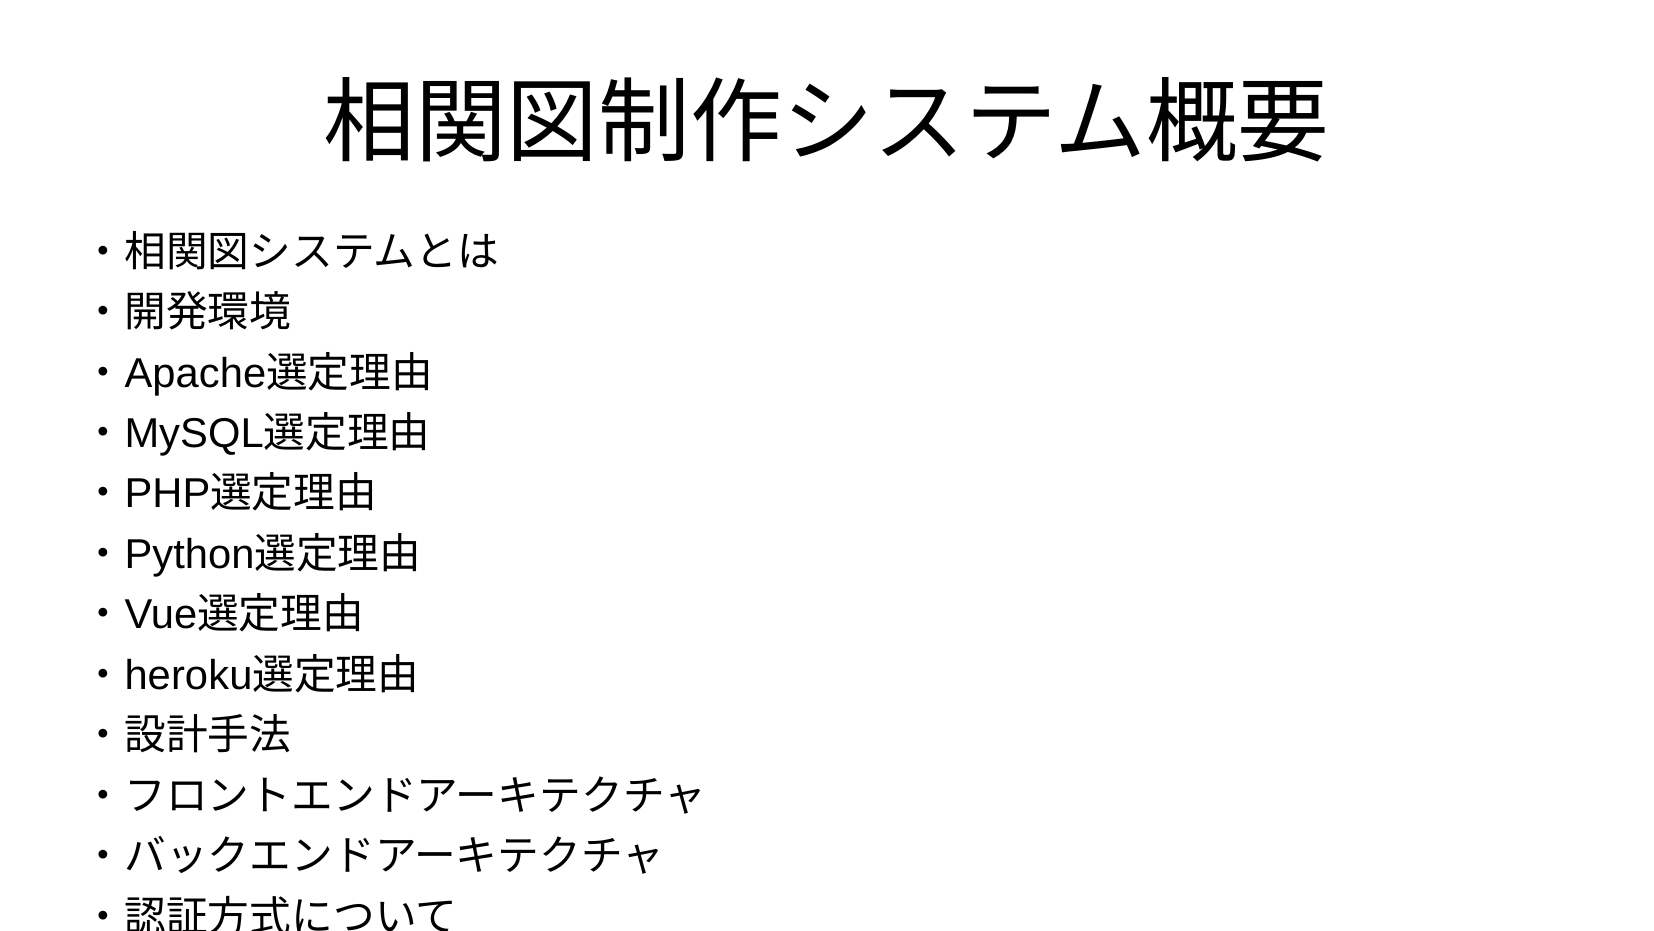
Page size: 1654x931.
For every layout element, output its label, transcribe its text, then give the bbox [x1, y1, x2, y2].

title 相関図制作システム概要 [82, 37, 1571, 193]
text_box ・相関図システムとは ・開発環境 ・Apache選定理由 ・MySQL選定理由 ・PHP選定理由 ・Python選定理由 ・Vue選定理由 ・heroku選定理由 ・設計手法 ・フロントエンドアーキテクチャ ・バックエンドアーキテクチャ ・認証方式について ・HTTPメソッドについて ・結果コードについて ・楽観排他について [82, 217, 1571, 931]
